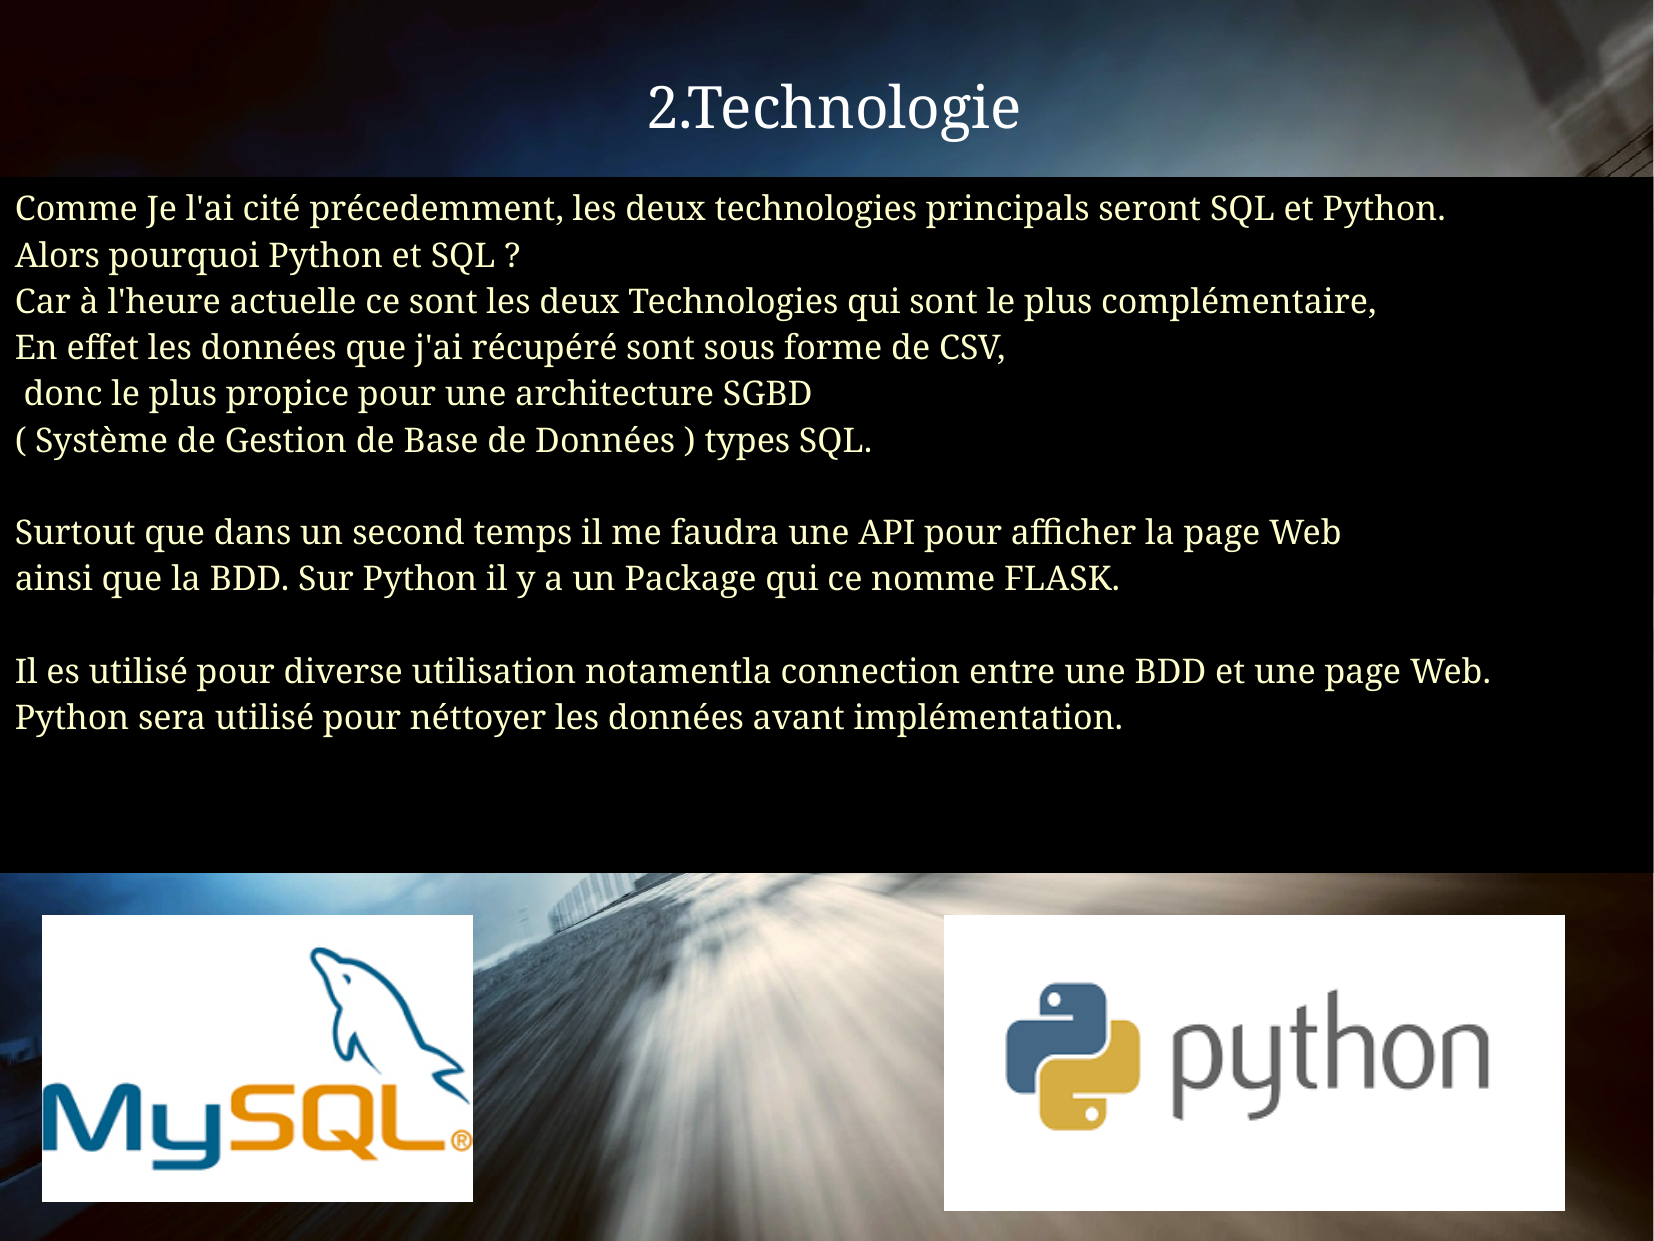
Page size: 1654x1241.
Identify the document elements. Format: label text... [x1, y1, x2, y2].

text_box 2.Technologie [590, 59, 1093, 149]
picture [0, 873, 1654, 1241]
text_box Comme Je l'ai cité précedemment, les deux technologies principals seront SQL et Python. Alors pourquoi Python et SQL ? Car à l'heure actuelle ce sont les deux Technologies qui sont le plus complémentaire, En effet les données que j'ai récupéré sont sous forme de CSV, donc le plus propice pour une architecture SGBD ( Système de Gestion de Base de Données ) types SQL. Surtout que dans un second temps il me faudra une API pour afficher la page Web ainsi que la BDD. Sur Python il y a un Package qui ce nomme FLASK. Il es utilisé pour diverse utilisation notamentla connection entre une BDD et une page Web. Python sera utilisé pour néttoyer les données avant implémentation. [0, 177, 1654, 857]
picture [0, 0, 1654, 177]
